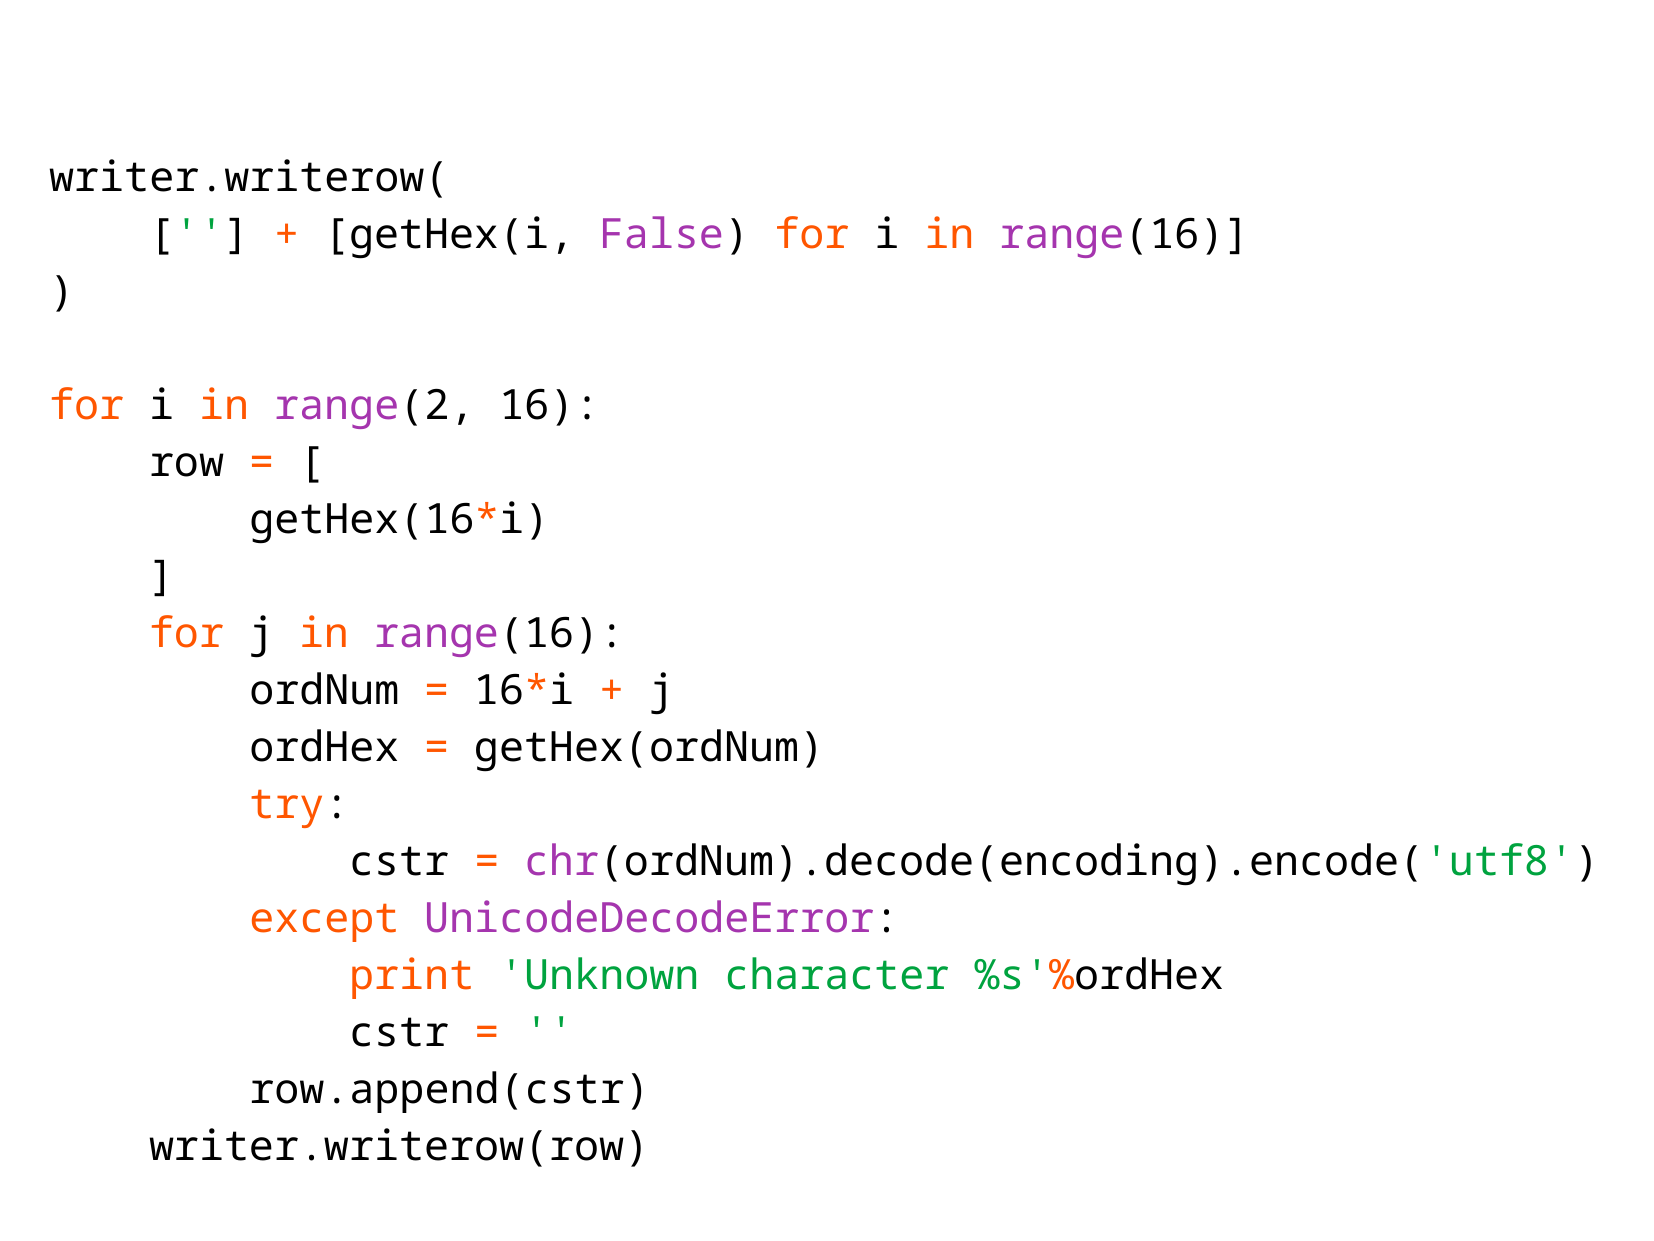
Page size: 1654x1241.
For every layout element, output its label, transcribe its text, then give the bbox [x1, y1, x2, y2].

text_box writer.writerow( [''] + [getHex(i, False) for i in range(16)] ) for i in range(2, 16): row = [ getHex(16*i) ] for j in range(16): ordNum = 16*i + j ordHex = getHex(ordNum) try: cstr = chr(ordNum).decode(encoding).encode('utf8') except UnicodeDecodeError: print 'Unknown character %s'%ordHex cstr = '' row.append(cstr) writer.writerow(row) del writer [34, 108, 1638, 1121]
